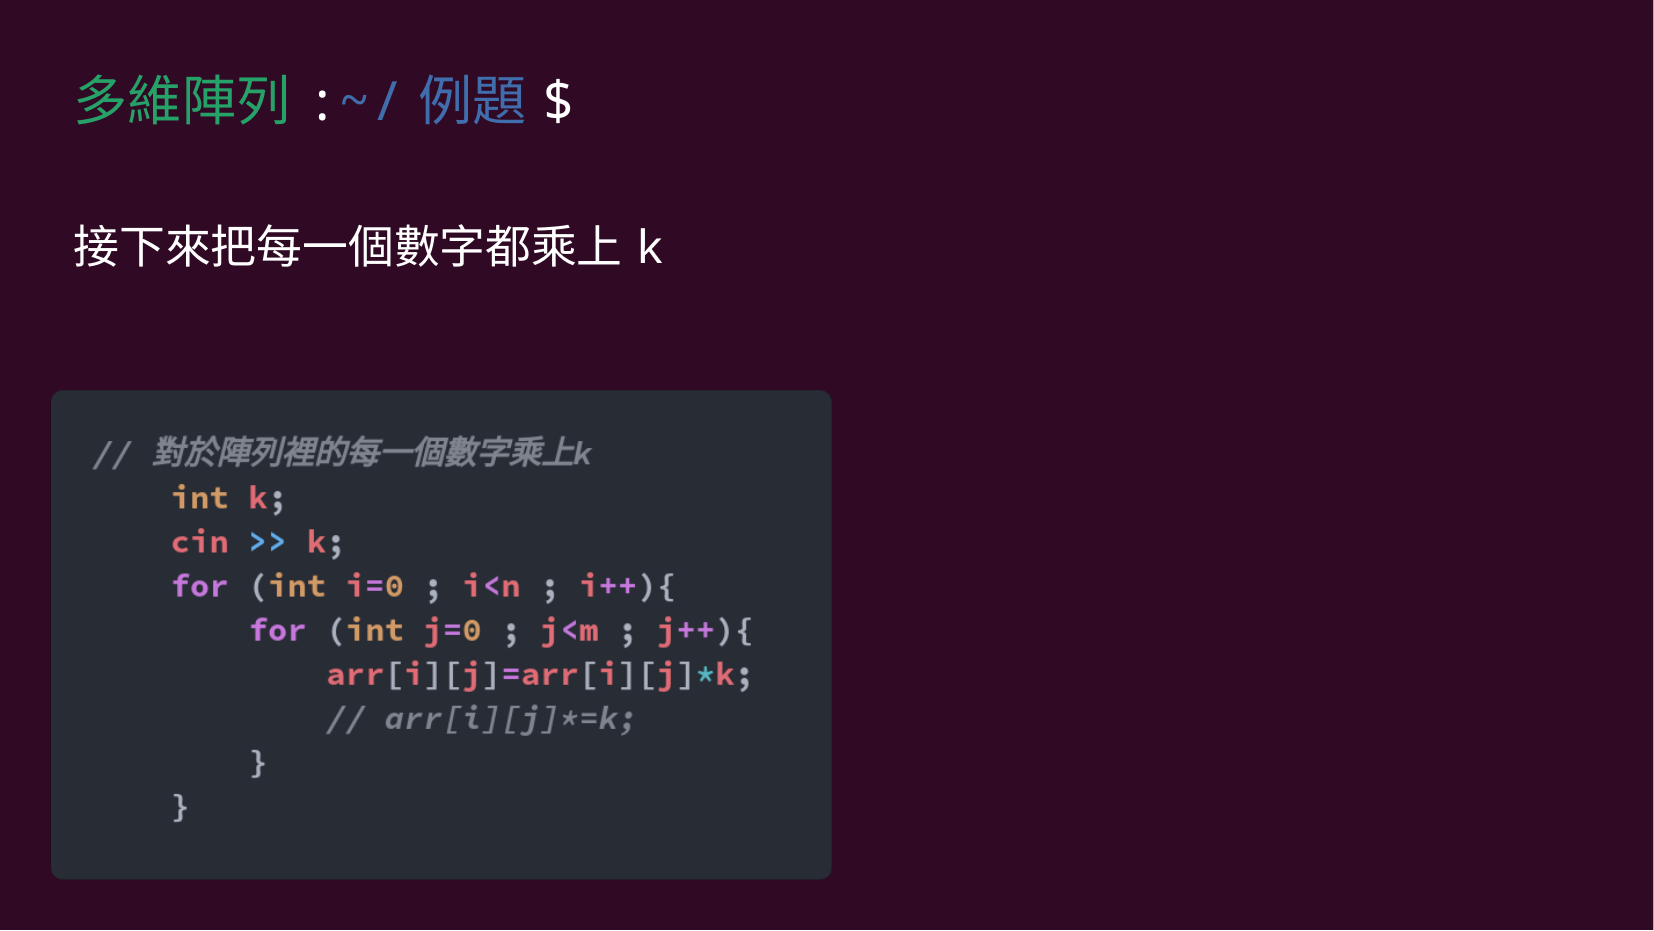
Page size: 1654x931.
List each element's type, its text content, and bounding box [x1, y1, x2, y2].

text_box 多維陣列:~/例題$ [59, 55, 1201, 139]
text_box 接下來把每一個數字都乘上k [59, 193, 1613, 606]
picture [0, 339, 883, 931]
